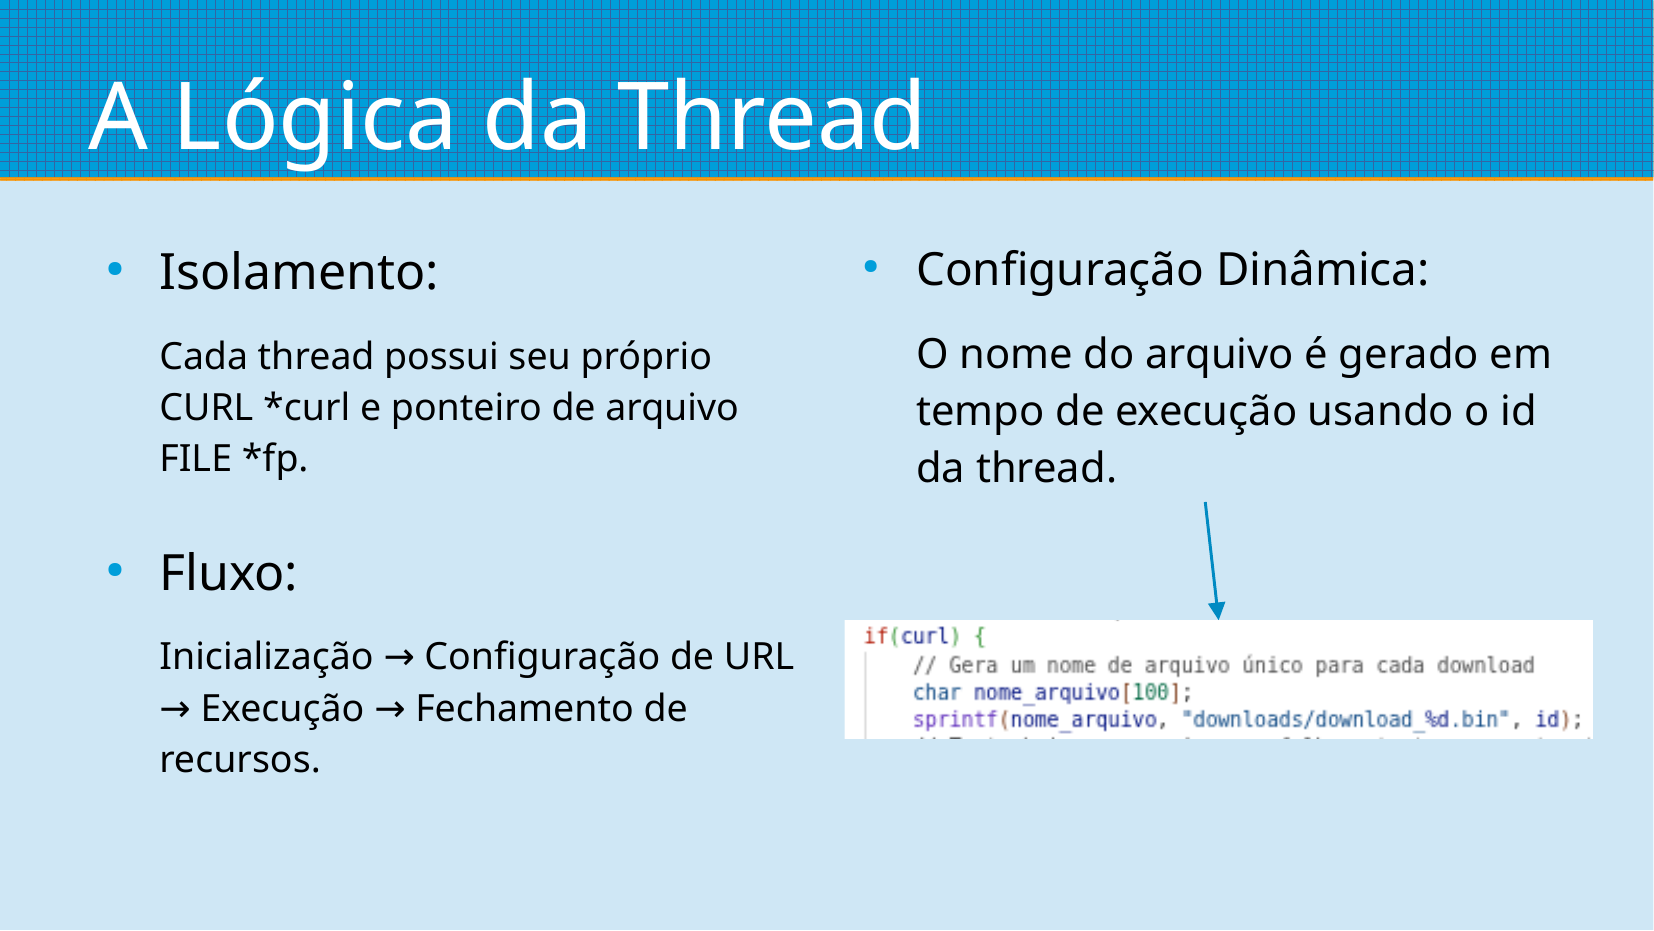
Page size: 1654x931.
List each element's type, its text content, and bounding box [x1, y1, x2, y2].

title A Lógica da Thread [88, 14, 1565, 178]
list Configuração Dinâmica: O nome do arquivo é gerado em tempo de execução usando o id da thread. [845, 236, 1566, 502]
picture [844, 620, 1593, 739]
list Fluxo: Inicialização → Configuração de URL → Execução → Fechamento de recursos. [88, 536, 809, 812]
list Isolamento: Cada thread possui seu próprio CURL *curl e ponteiro de arquivo FILE *fp. [88, 236, 809, 511]
